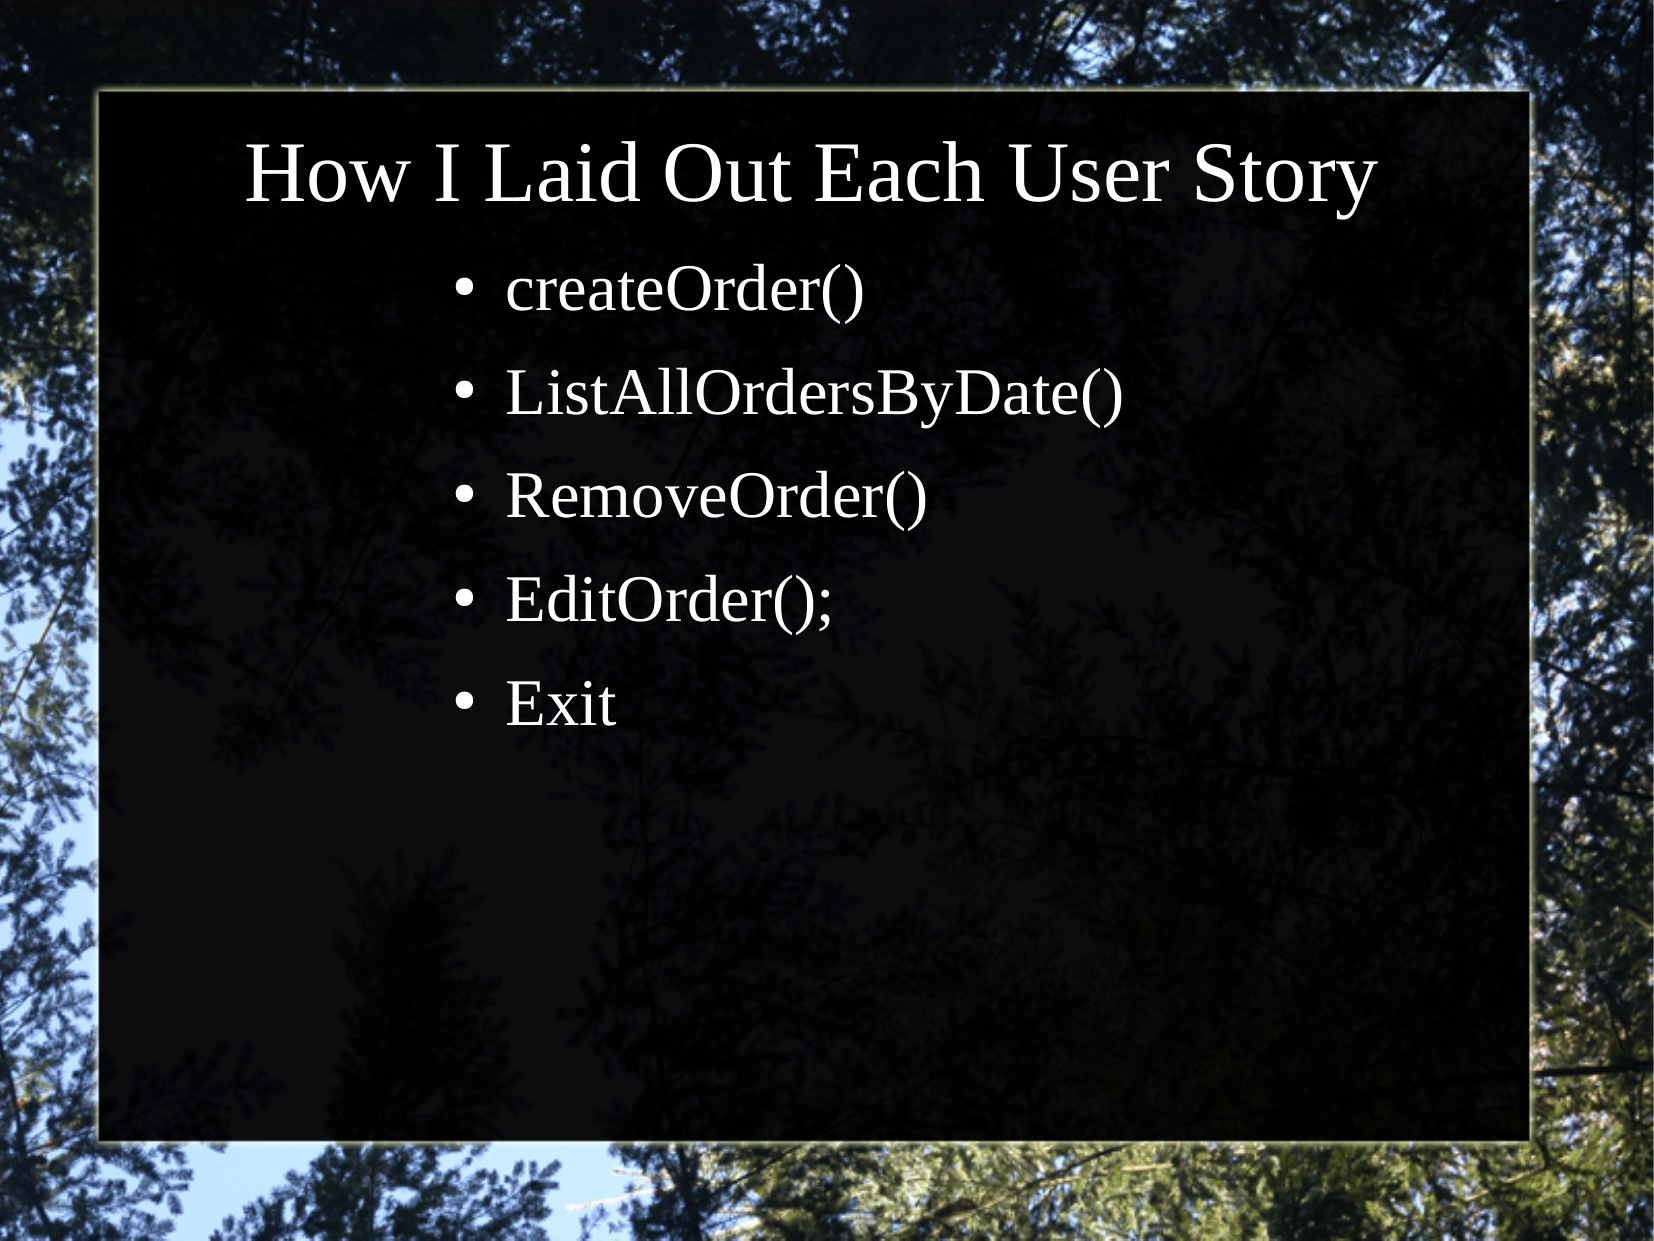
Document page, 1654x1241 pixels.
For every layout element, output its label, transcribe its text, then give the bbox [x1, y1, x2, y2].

title How I Laid Out Each User Story [88, 88, 1536, 257]
list createOrder() ListAllOrdersByDate() RemoveOrder() EditOrder(); Exit [435, 251, 1142, 1126]
picture [0, 0, 1654, 1241]
